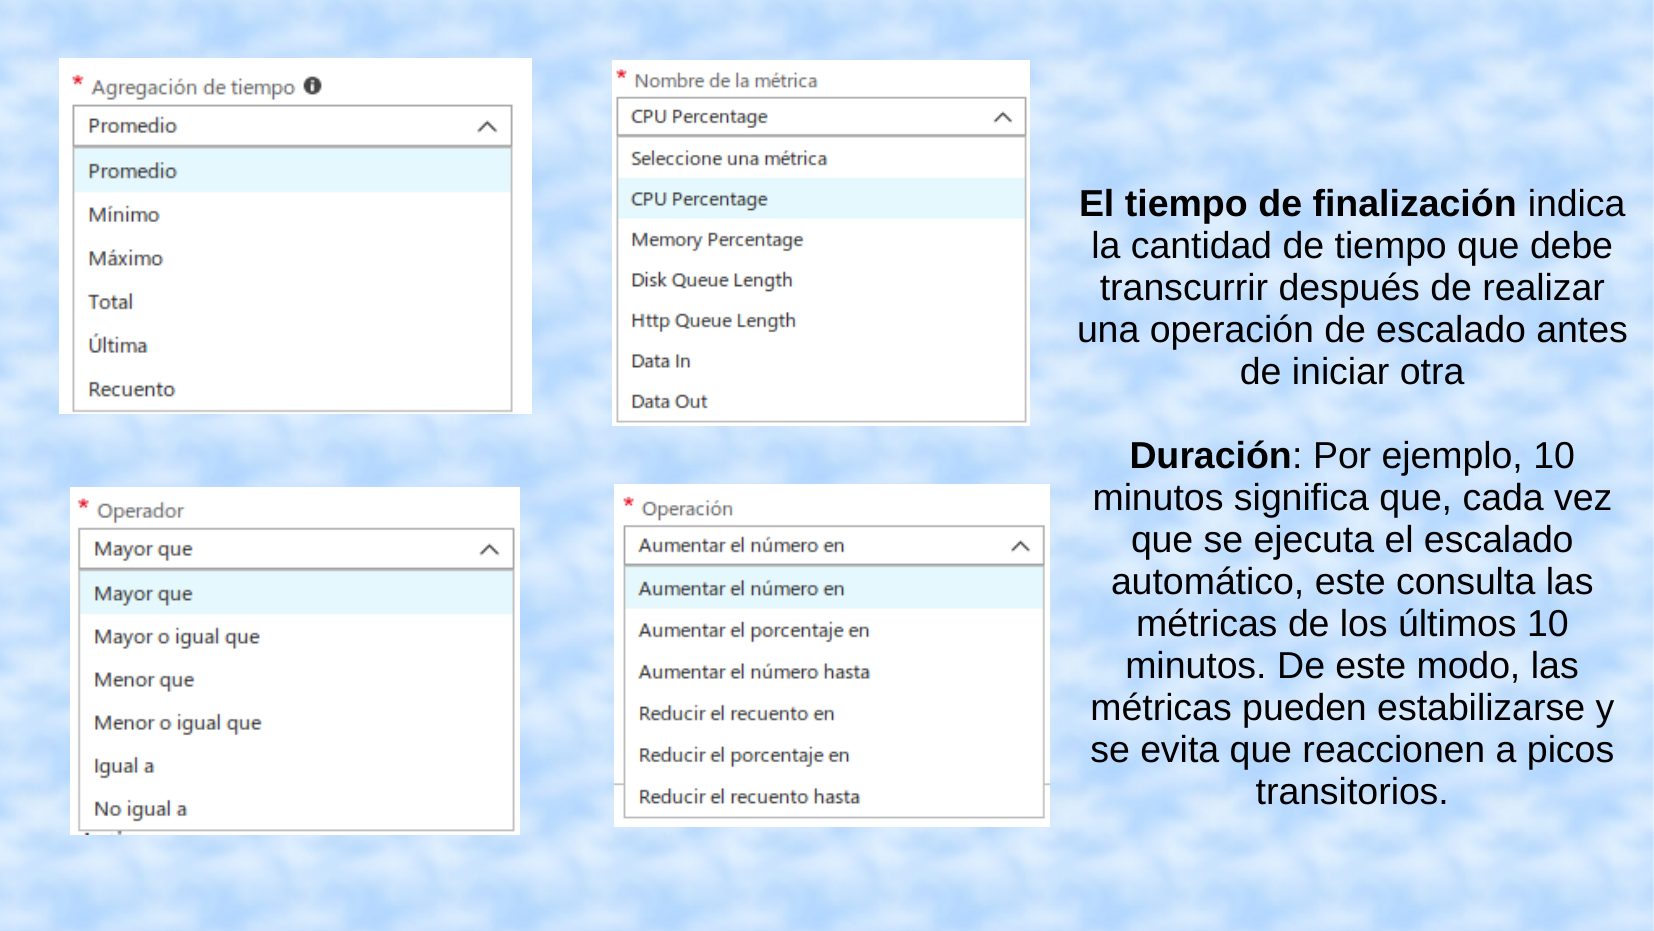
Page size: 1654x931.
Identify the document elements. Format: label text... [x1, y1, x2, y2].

subtitle El tiempo de finalización indica la cantidad de tiempo que debe transcurrir después de realizar una operación de escalado antes de iniciar otra Duración: Por ejemplo, 10 minutos significa que, cada vez que se ejecuta el escalado automático, este consulta las métricas de los últimos 10 minutos. De este modo, las métricas pueden estabilizarse y se evita que reaccionen a picos transitorios. [1074, 35, 1630, 931]
picture [0, 0, 1654, 931]
